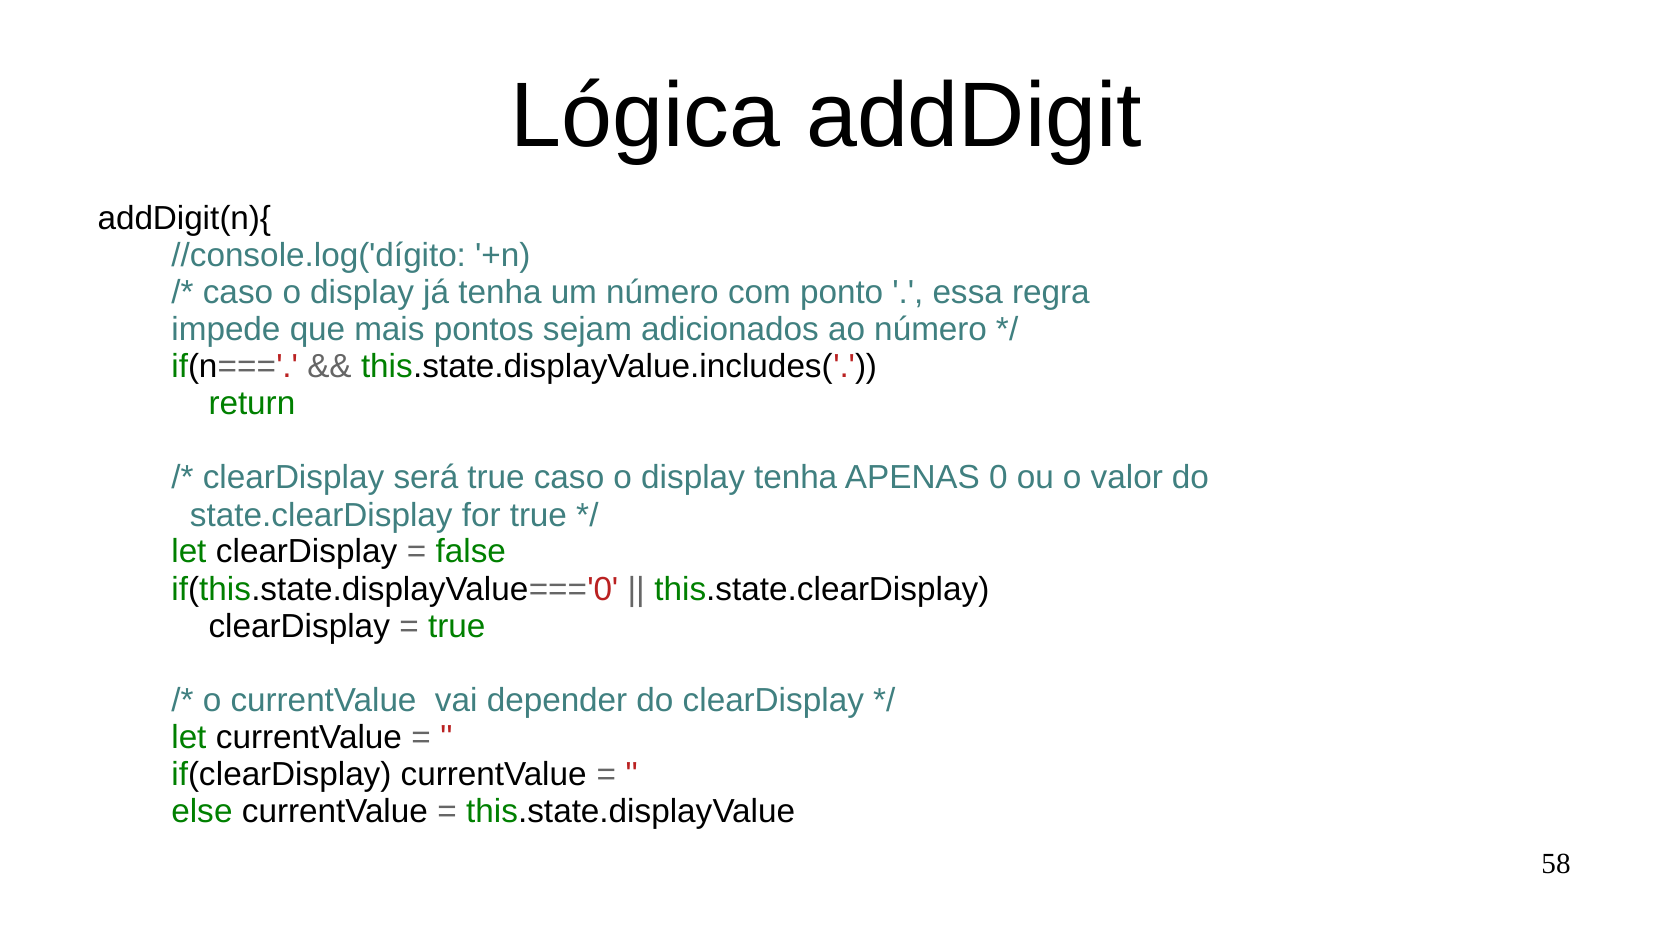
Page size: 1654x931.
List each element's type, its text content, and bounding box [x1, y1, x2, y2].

title Lógica addDigit [82, 37, 1571, 192]
text_box addDigit(n){ //console.log('dígito: '+n) /* caso o display já tenha um número com ponto '.', essa regra impede que mais pontos sejam adicionados ao número */ if(n==='.' && this.state.displayValue.includes('.')) return /* clearDisplay será true caso o display tenha APENAS 0 ou o valor do state.clearDisplay for true */ let clearDisplay = false if(this.state.displayValue==='0' || this.state.clearDisplay) clearDisplay = true /* o currentValue vai depender do clearDisplay */ let currentValue = '' if(clearDisplay) currentValue = '' else currentValue = this.state.displayValue [82, 192, 1581, 874]
